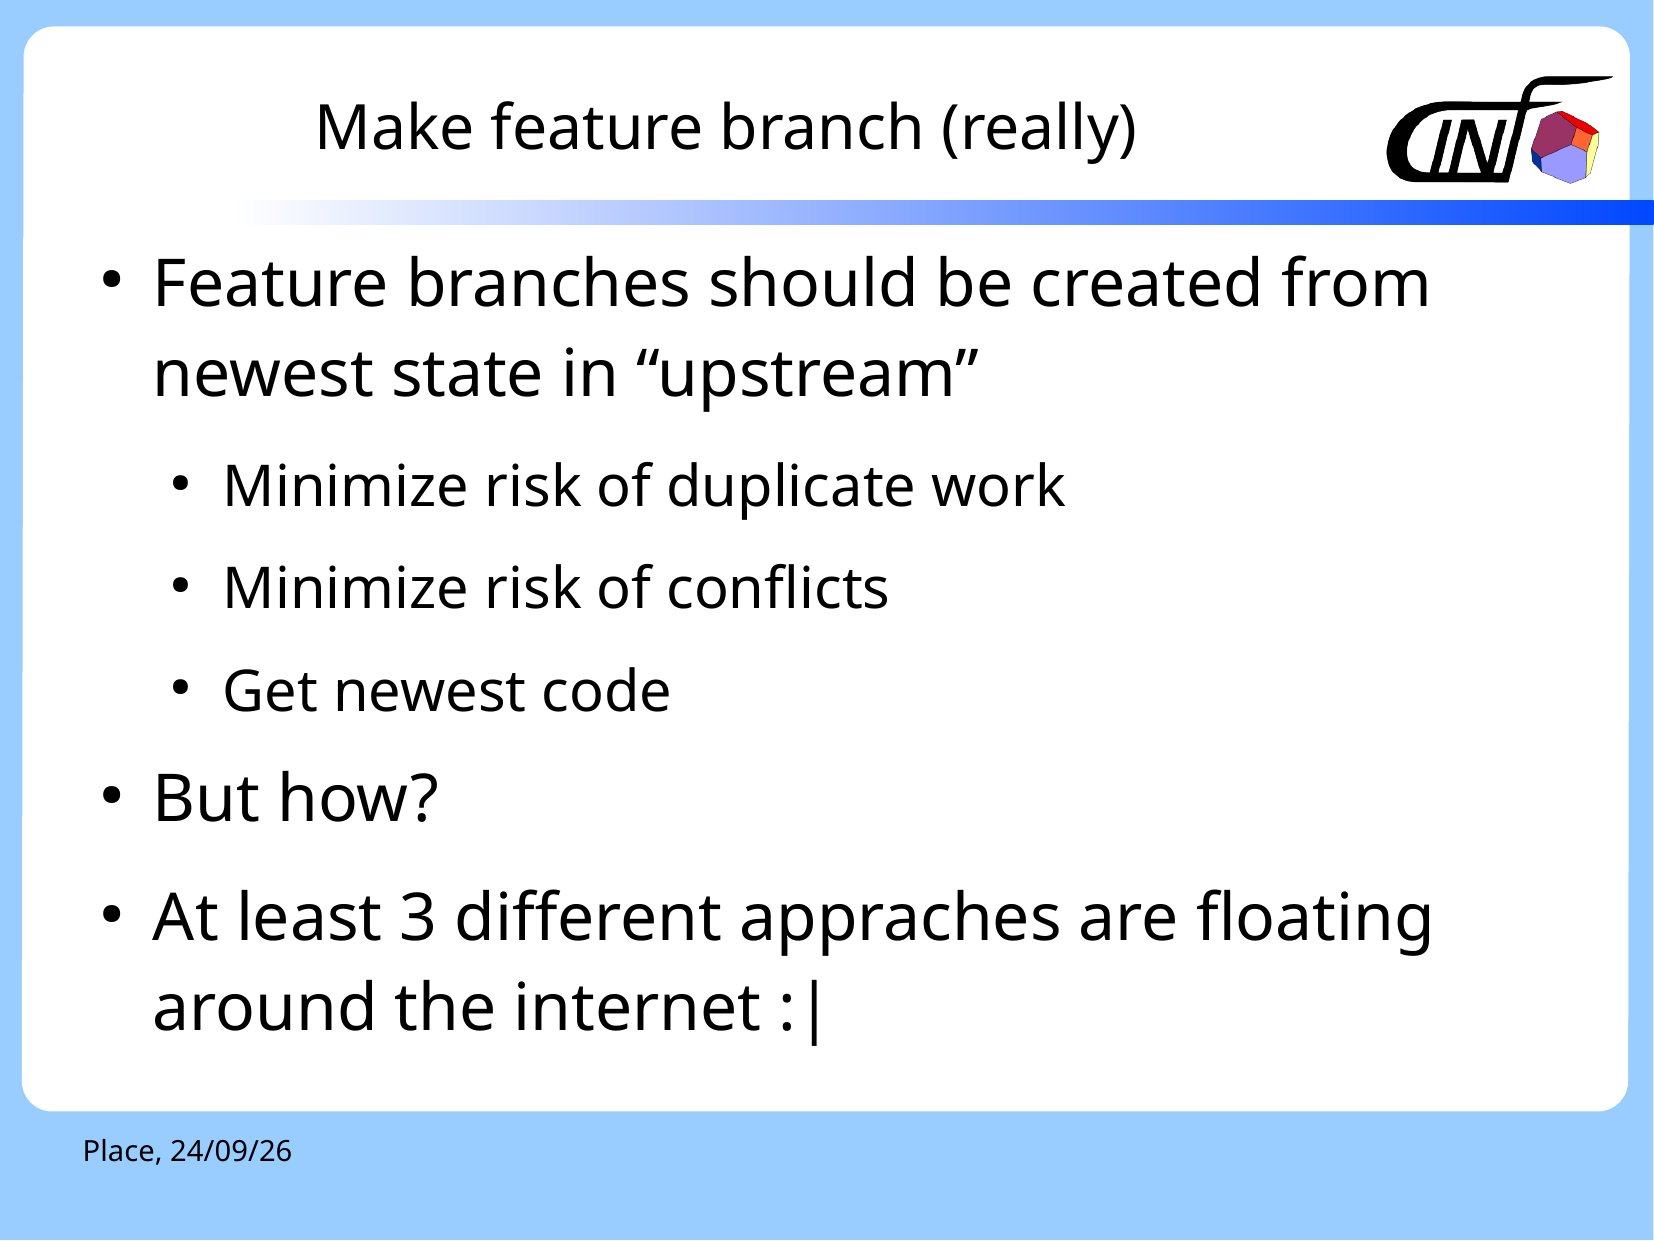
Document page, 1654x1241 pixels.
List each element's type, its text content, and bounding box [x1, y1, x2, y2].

list Feature branches should be created from newest state in “upstream” Minimize risk of duplicate work Minimize risk of conflicts Get newest code But how? At least 3 different appraches are floating around the internet :| [82, 236, 1571, 1055]
title Make feature branch (really) [82, 49, 1371, 201]
picture [1386, 76, 1613, 184]
